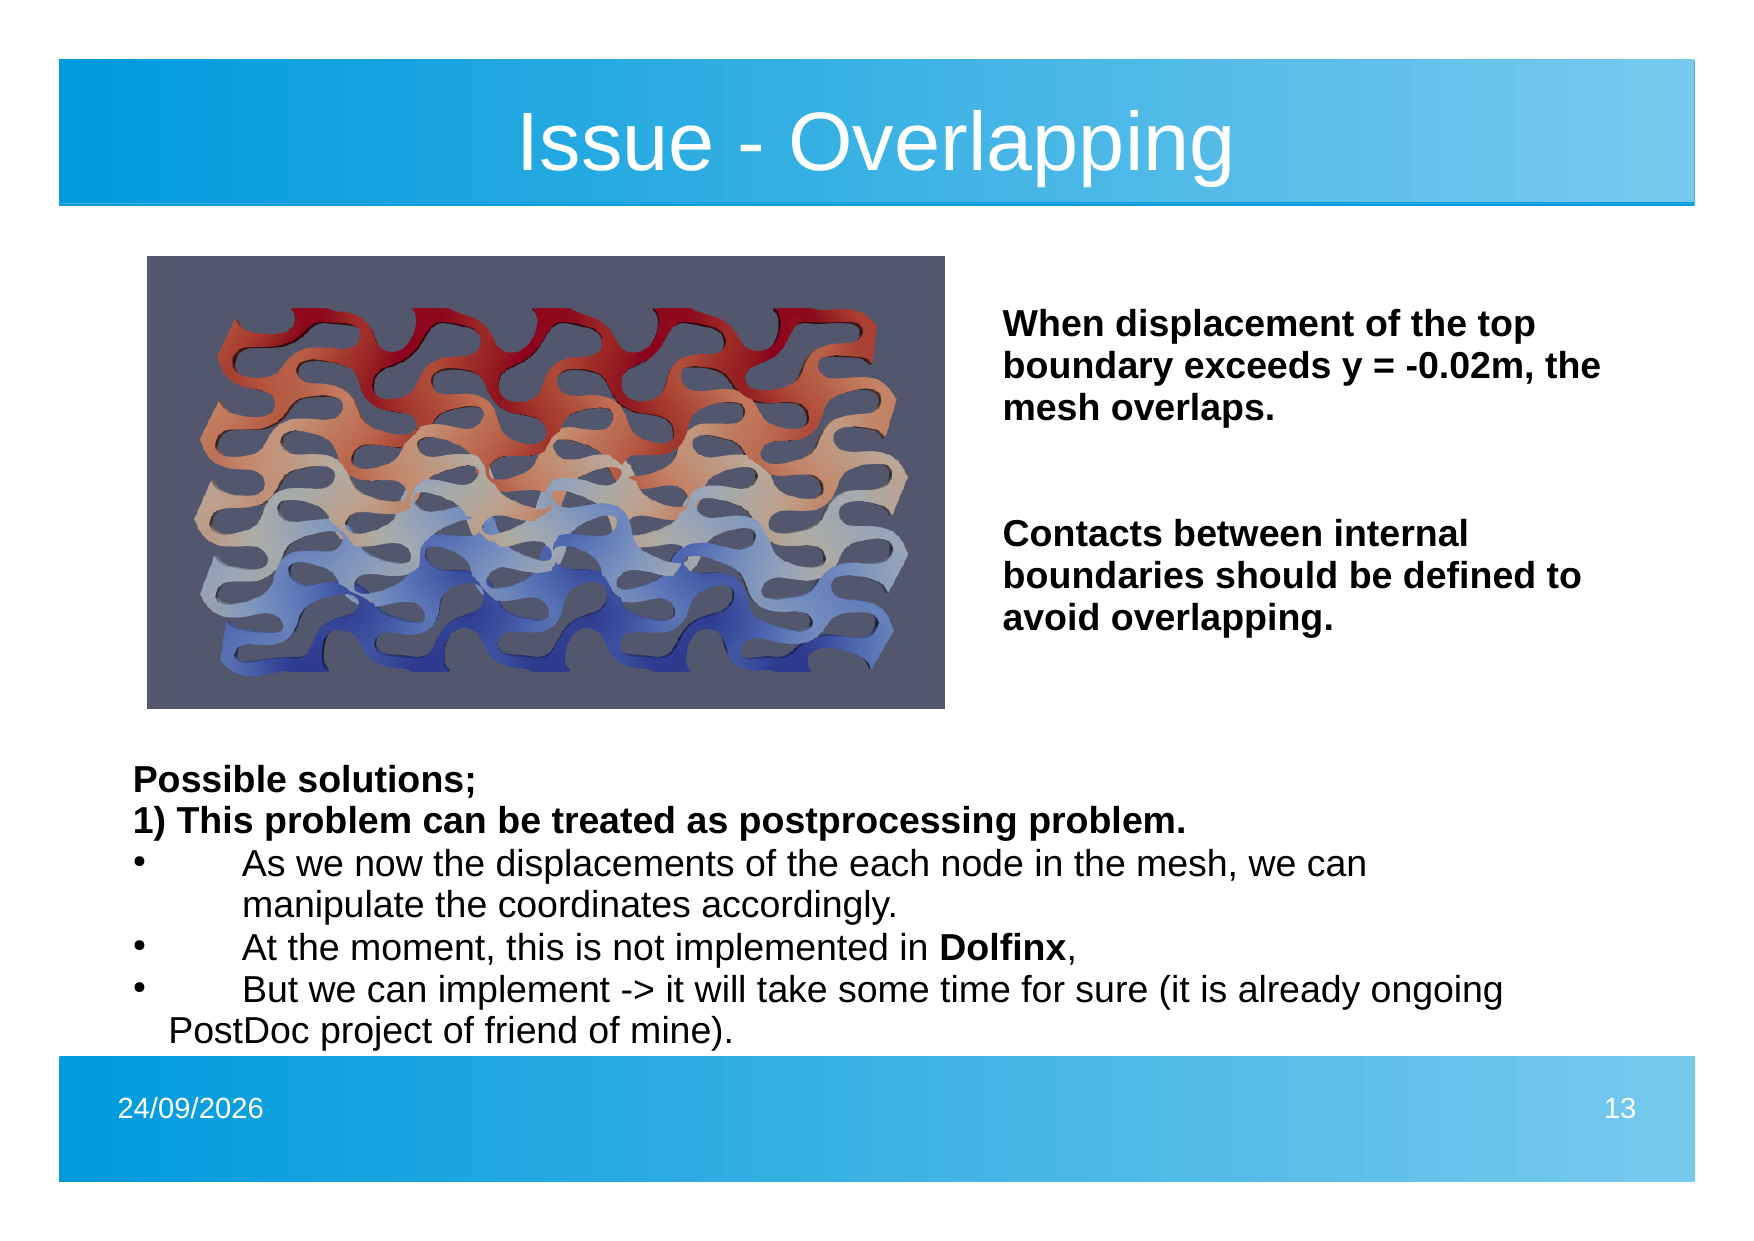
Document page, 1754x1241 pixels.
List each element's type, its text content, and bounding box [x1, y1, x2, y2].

text_box When displacement of the top boundary exceeds y = -0.02m, the mesh overlaps. Contacts between internal boundaries should be defined to avoid overlapping. [987, 295, 1625, 650]
picture [147, 256, 945, 708]
text_box Possible solutions; 1) This problem can be treated as postprocessing problem. As we now the displacements of the each node in the mesh, we can manipulate the coordinates accordingly. At the moment, this is not implemented in Dolfinx, But we can implement -> it will take some time for sure (it is already ongoing PostDoc project of friend of mine). [118, 708, 1654, 1060]
title Issue - Overlapping [117, 94, 1637, 190]
